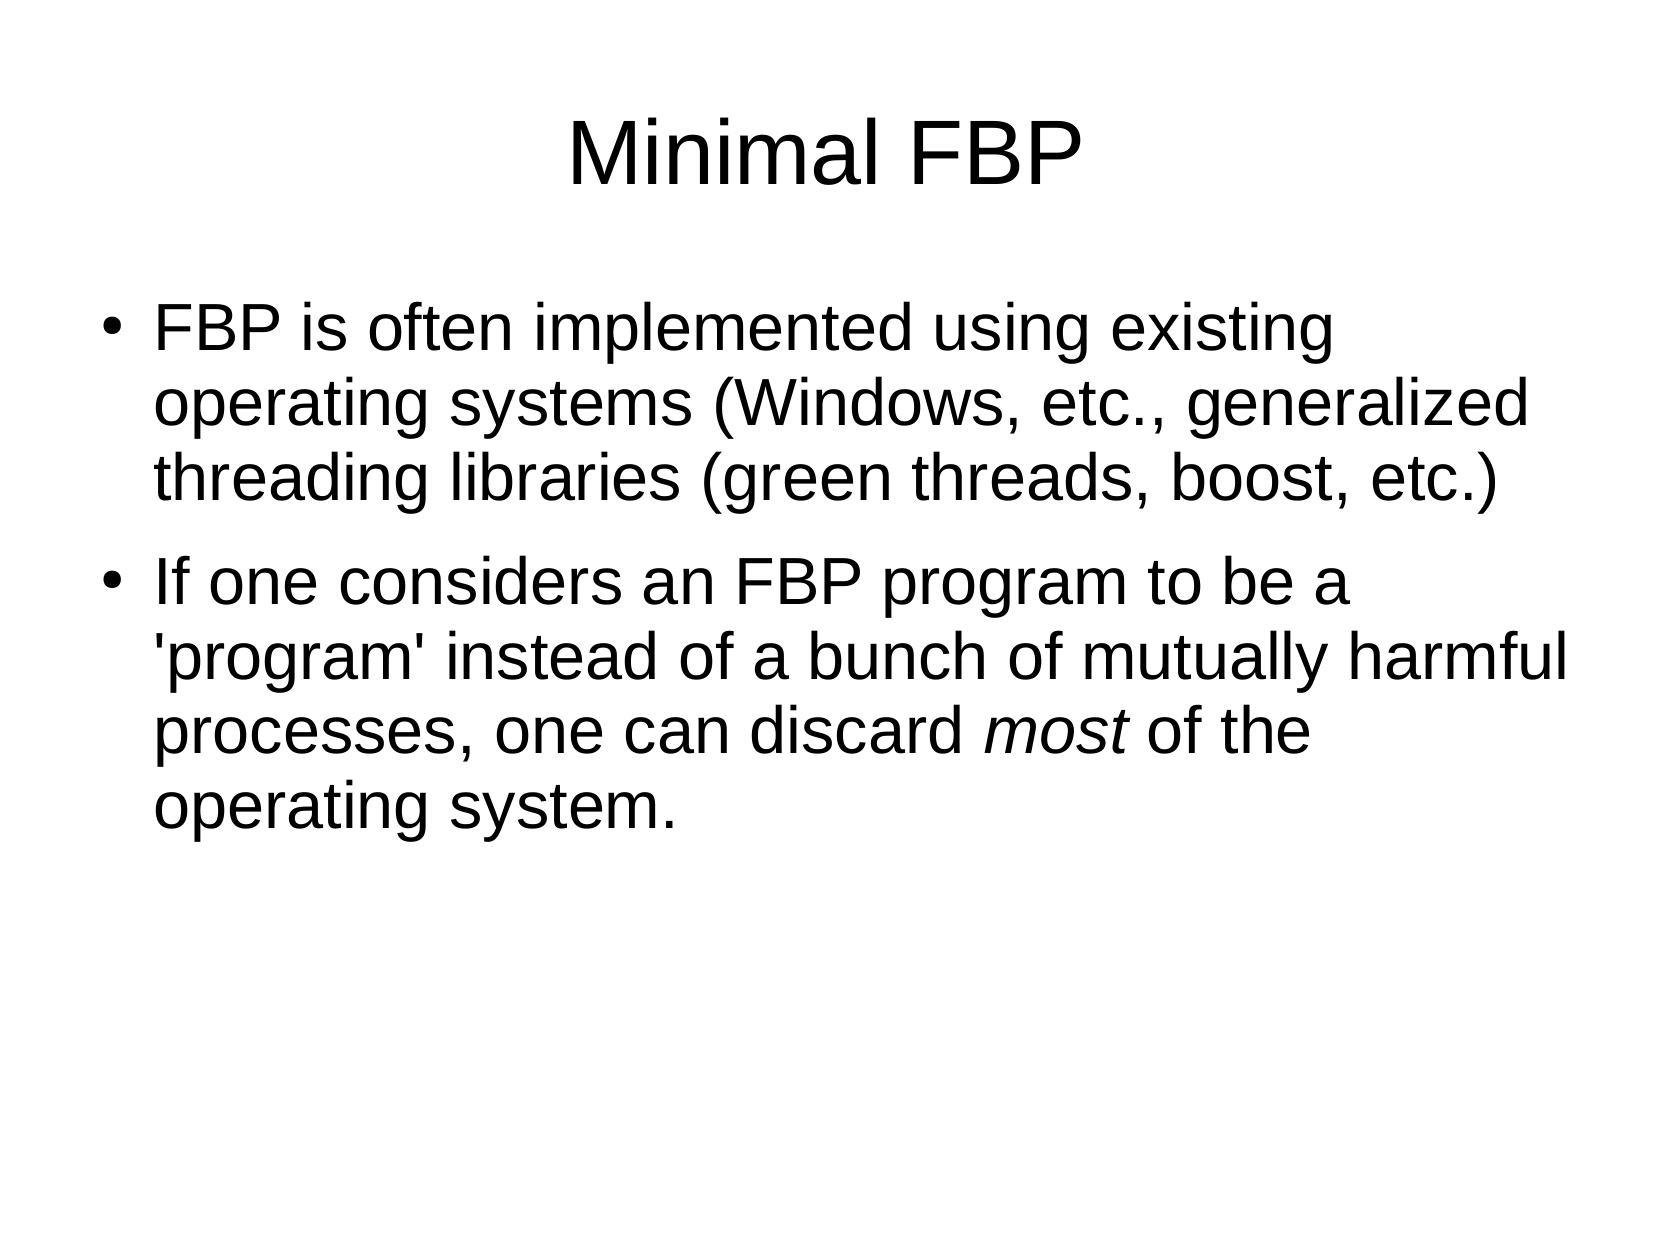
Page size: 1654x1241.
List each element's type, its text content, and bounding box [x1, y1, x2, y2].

list FBP is often implemented using existing operating systems (Windows, etc., generalized threading libraries (green threads, boost, etc.) If one considers an FBP program to be a 'program' instead of a bunch of mutually harmful processes, one can discard most of the operating system. [82, 290, 1571, 1010]
title Minimal FBP [82, 49, 1571, 257]
